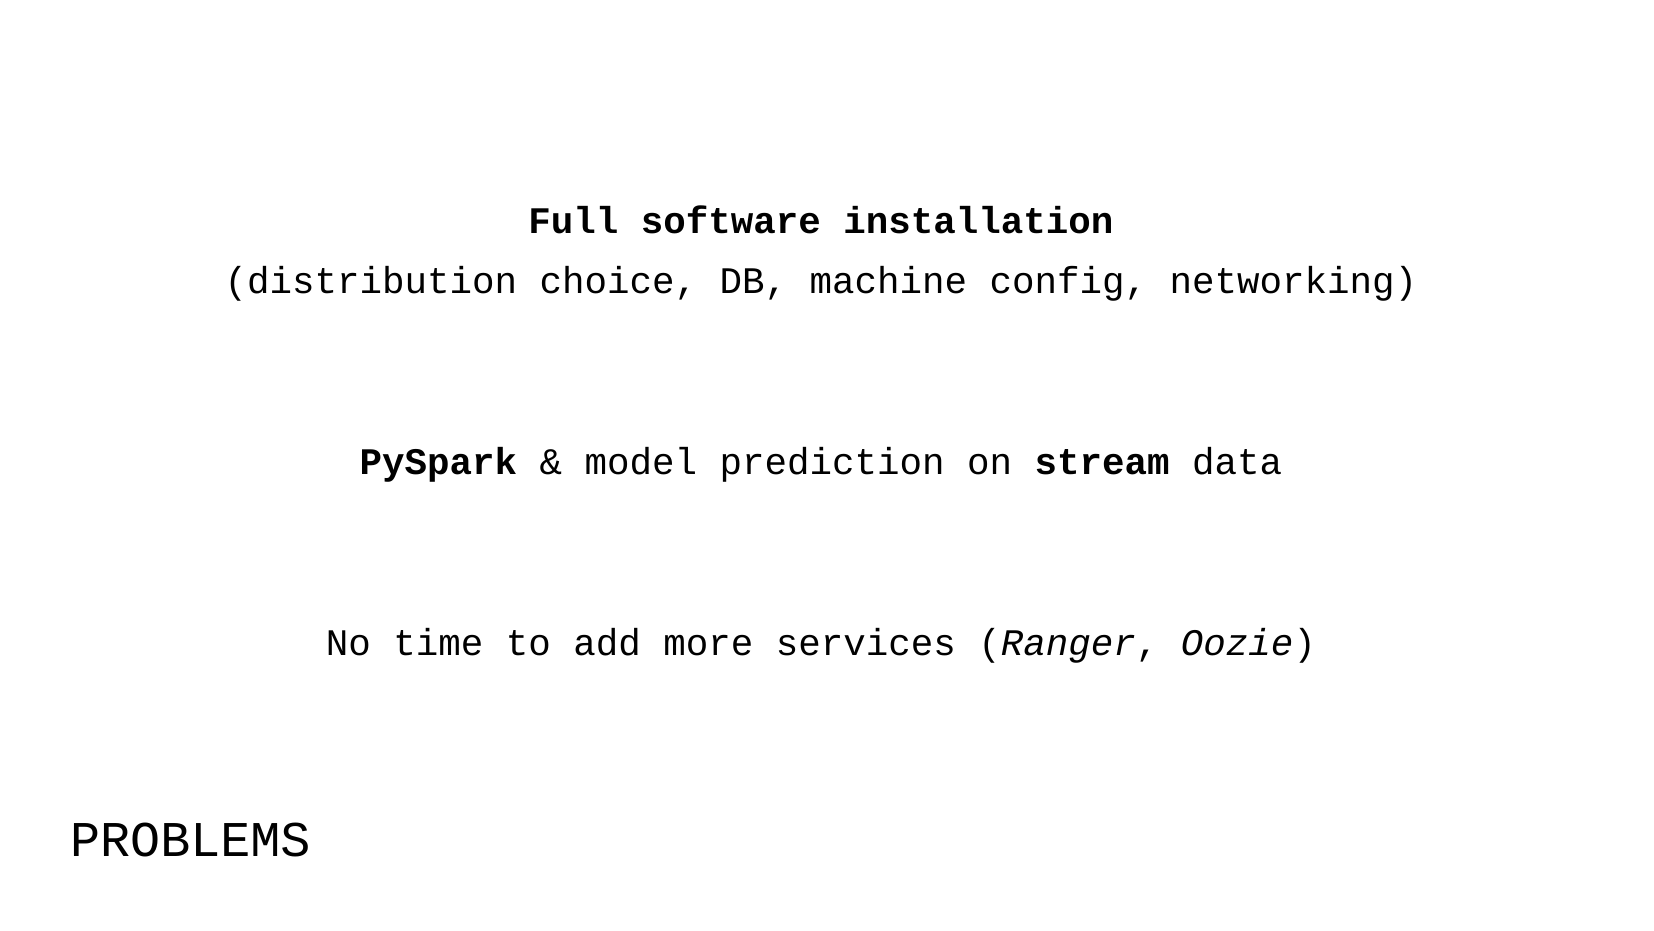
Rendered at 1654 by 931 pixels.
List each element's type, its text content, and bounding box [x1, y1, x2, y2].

title PROBLEMS [70, 815, 1559, 882]
text_box Full software installation (distribution choice, DB, machine config, networking) PySpark & model prediction on stream data No time to add more services (Ranger, Oozie) [94, 194, 1548, 674]
